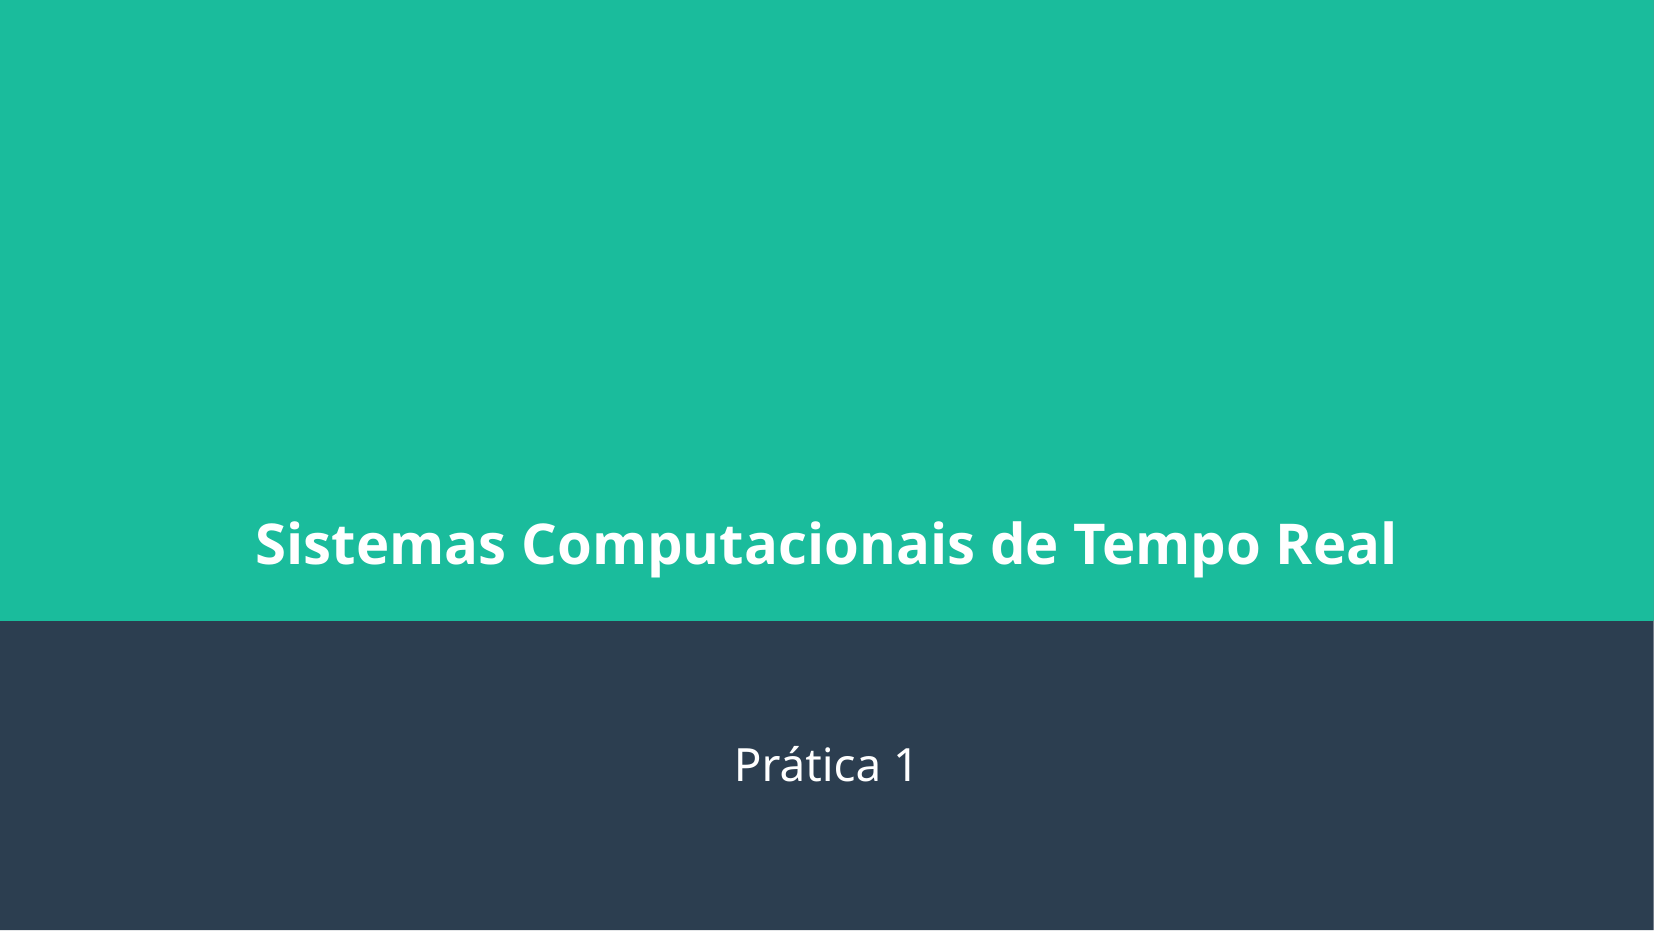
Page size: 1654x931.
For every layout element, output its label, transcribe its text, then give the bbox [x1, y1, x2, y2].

title Sistemas Computacionais de Tempo Real [59, 465, 1595, 583]
subtitle Prática 1 [59, 642, 1595, 886]
